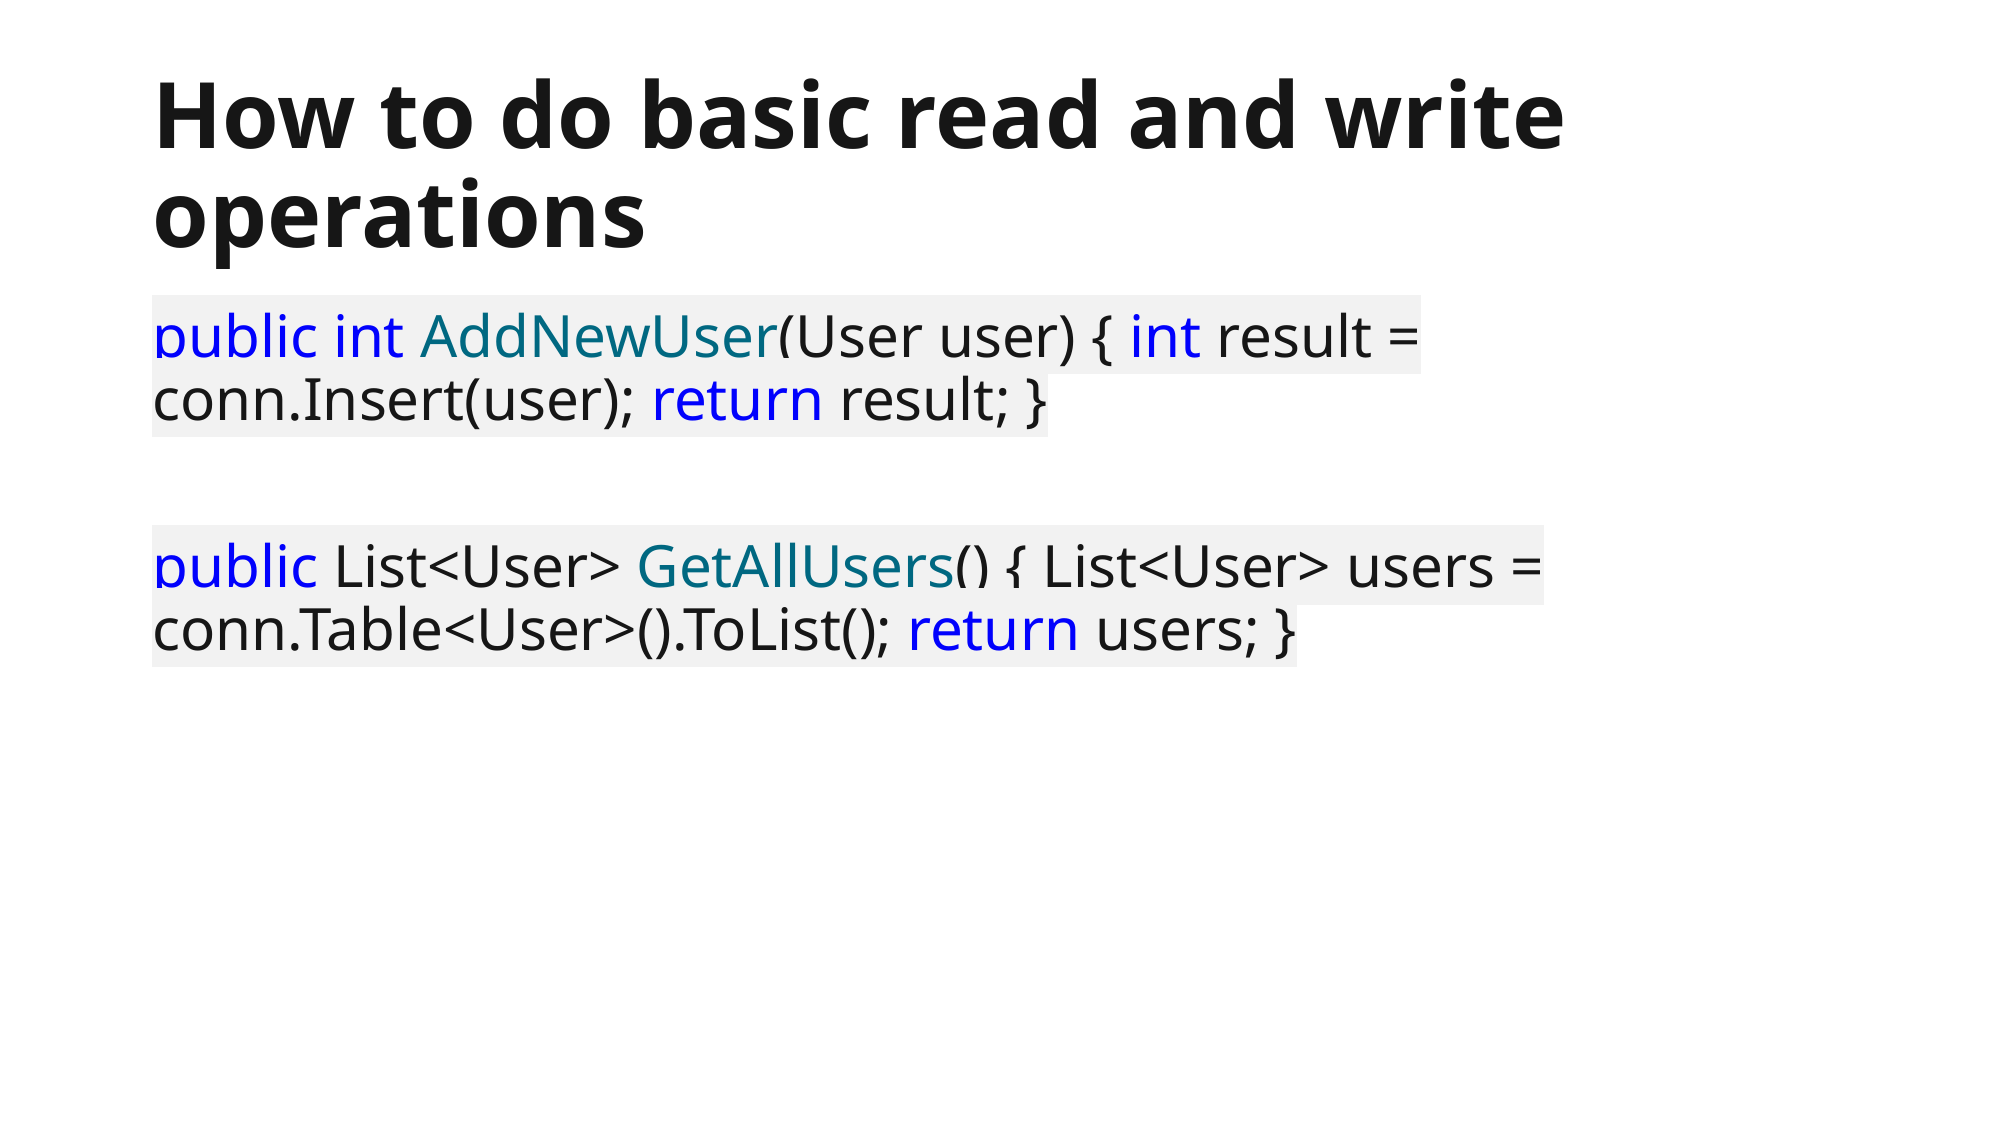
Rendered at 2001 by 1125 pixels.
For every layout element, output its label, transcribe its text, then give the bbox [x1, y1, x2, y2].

list public int AddNewUser(User user) { int result = conn.Insert(user); return result; } public List<User> GetAllUsers() { List<User> users = conn.Table<User>().ToList(); return users; } [137, 299, 1863, 1014]
title How to do basic read and write operations [137, 59, 1863, 278]
